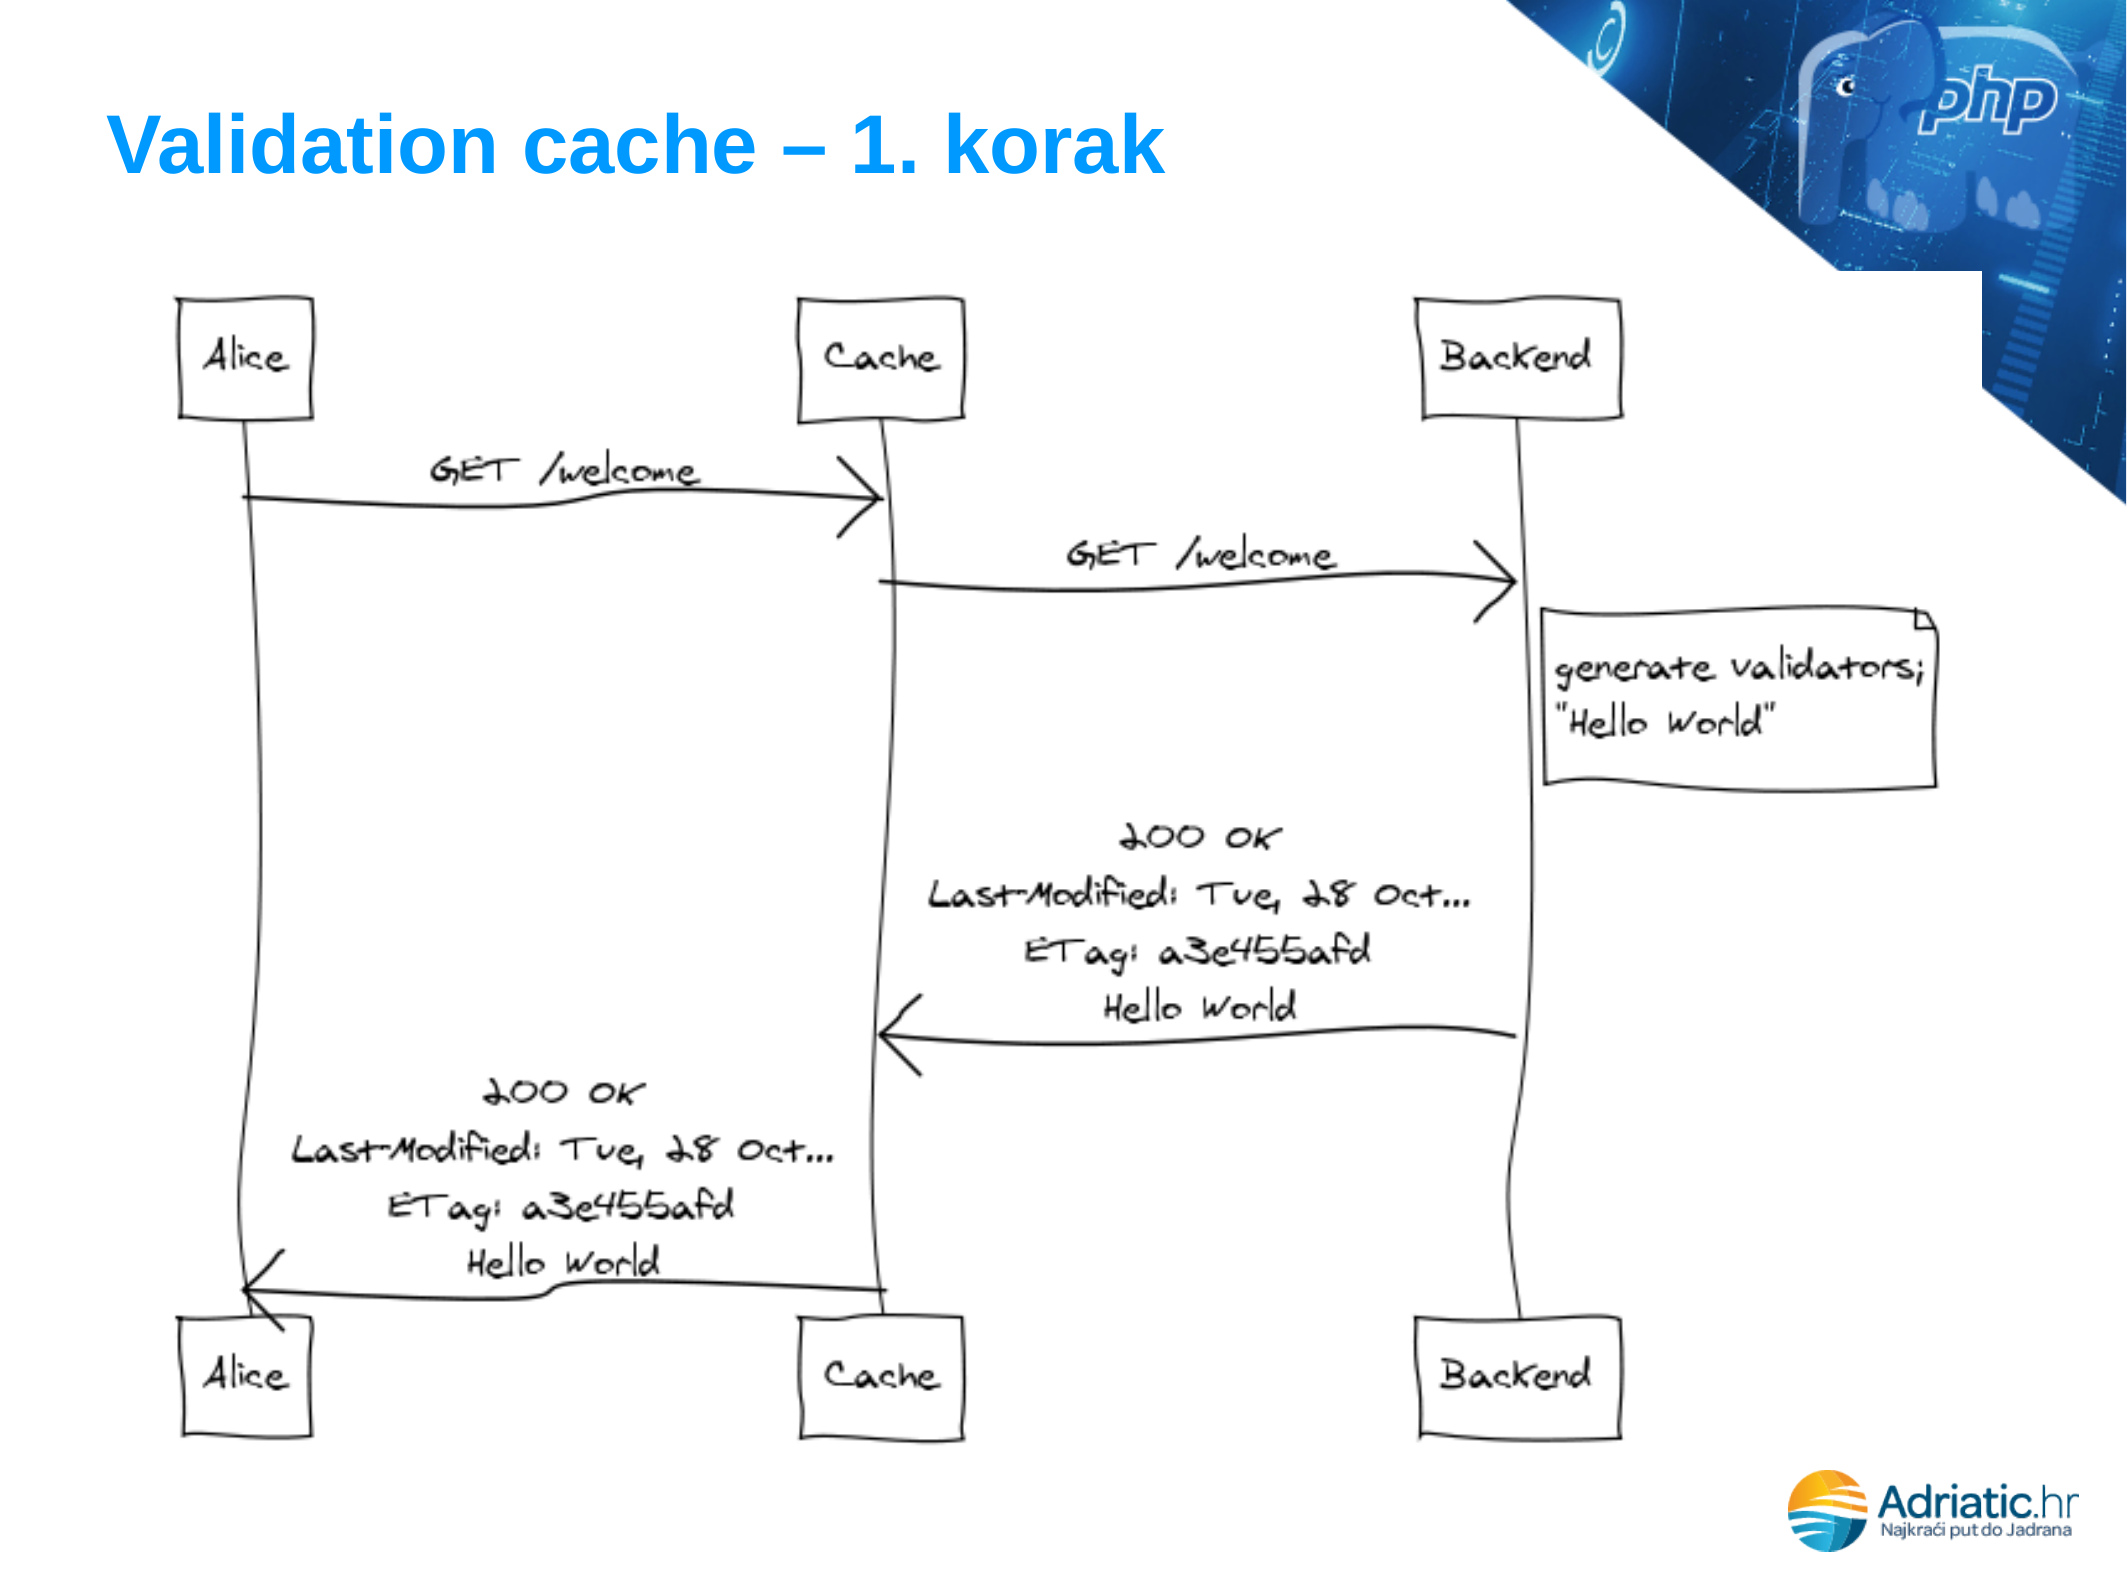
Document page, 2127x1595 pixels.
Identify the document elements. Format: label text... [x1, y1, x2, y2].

picture [144, 0, 2127, 1453]
title Validation cache – 1. korak [106, 70, 1630, 219]
picture [1788, 1470, 2079, 1552]
